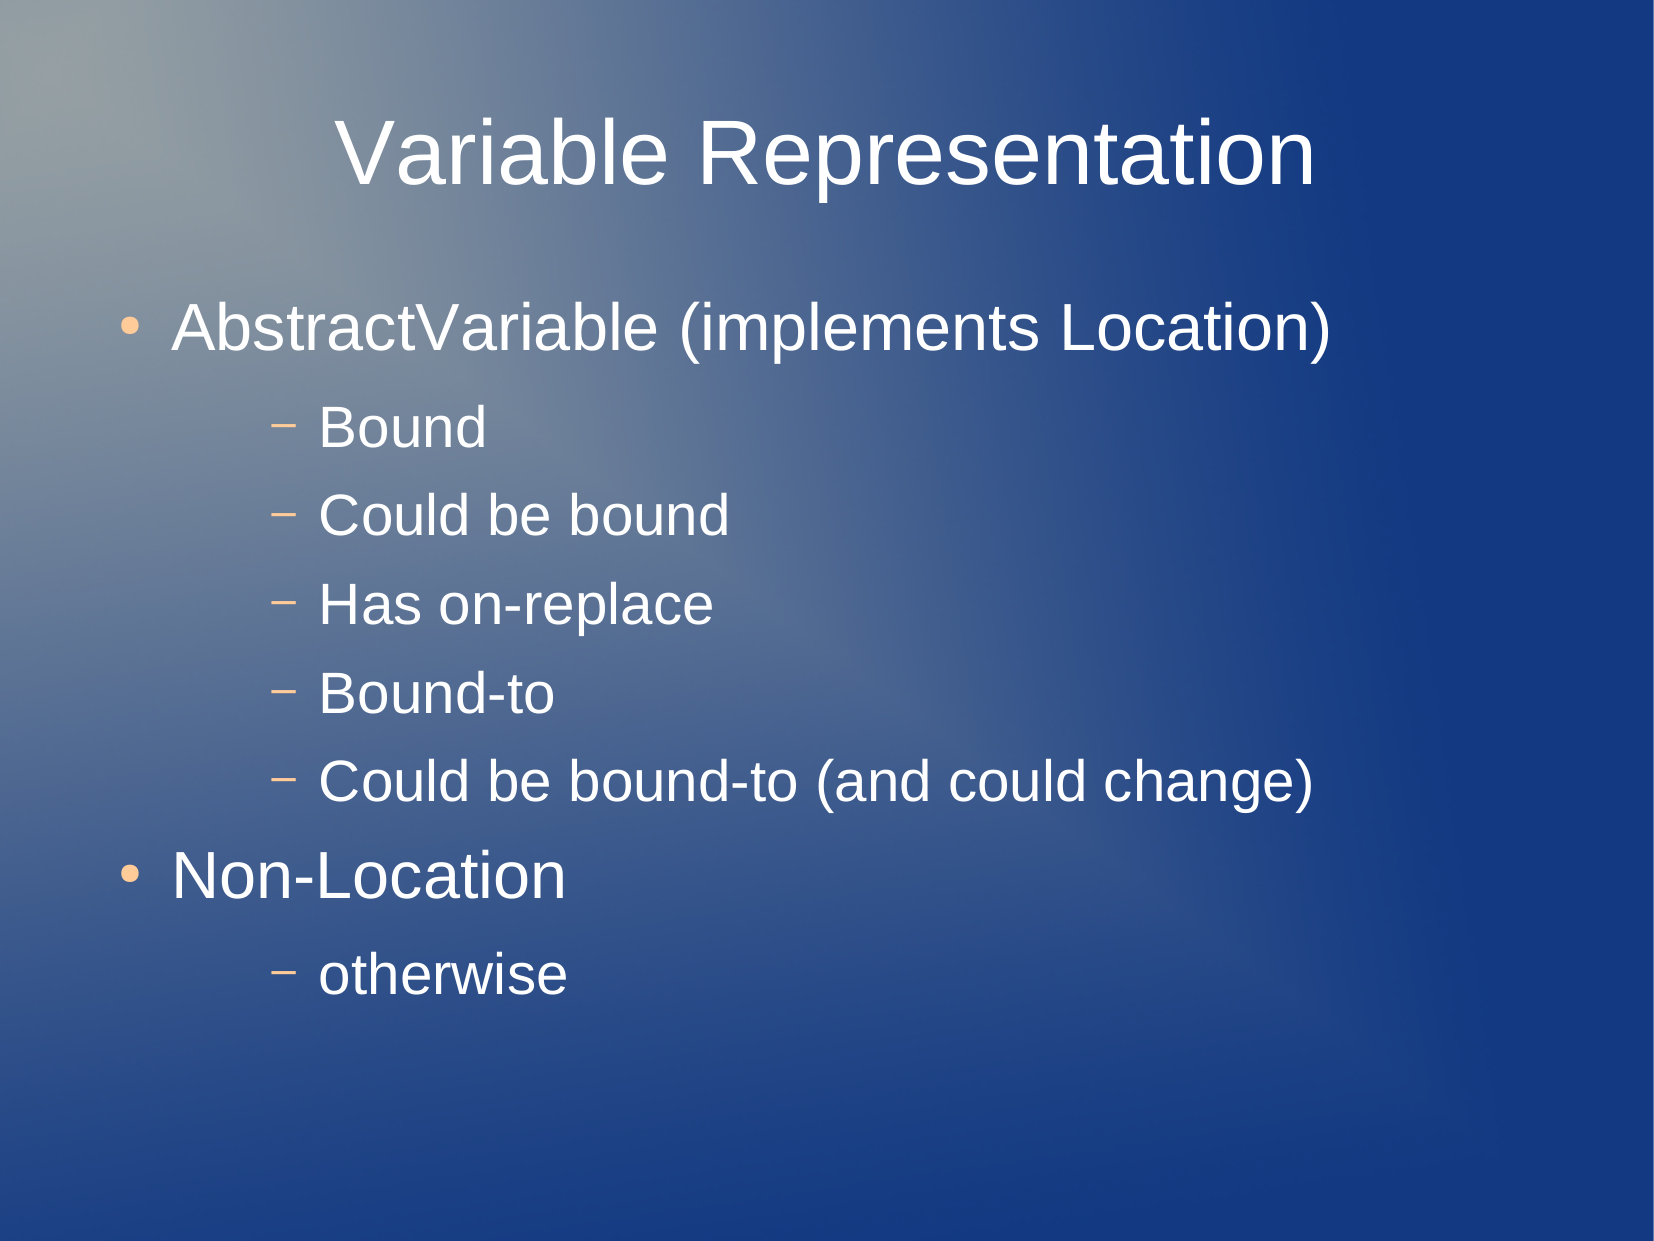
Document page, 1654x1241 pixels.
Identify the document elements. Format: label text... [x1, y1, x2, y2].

list AbstractVariable (implements Location) Bound Could be bound Has on-replace Bound-to Could be bound-to (and could change) Non-Location otherwise [82, 290, 1571, 1094]
title Variable Representation [82, 56, 1571, 250]
picture [0, 0, 1654, 1241]
